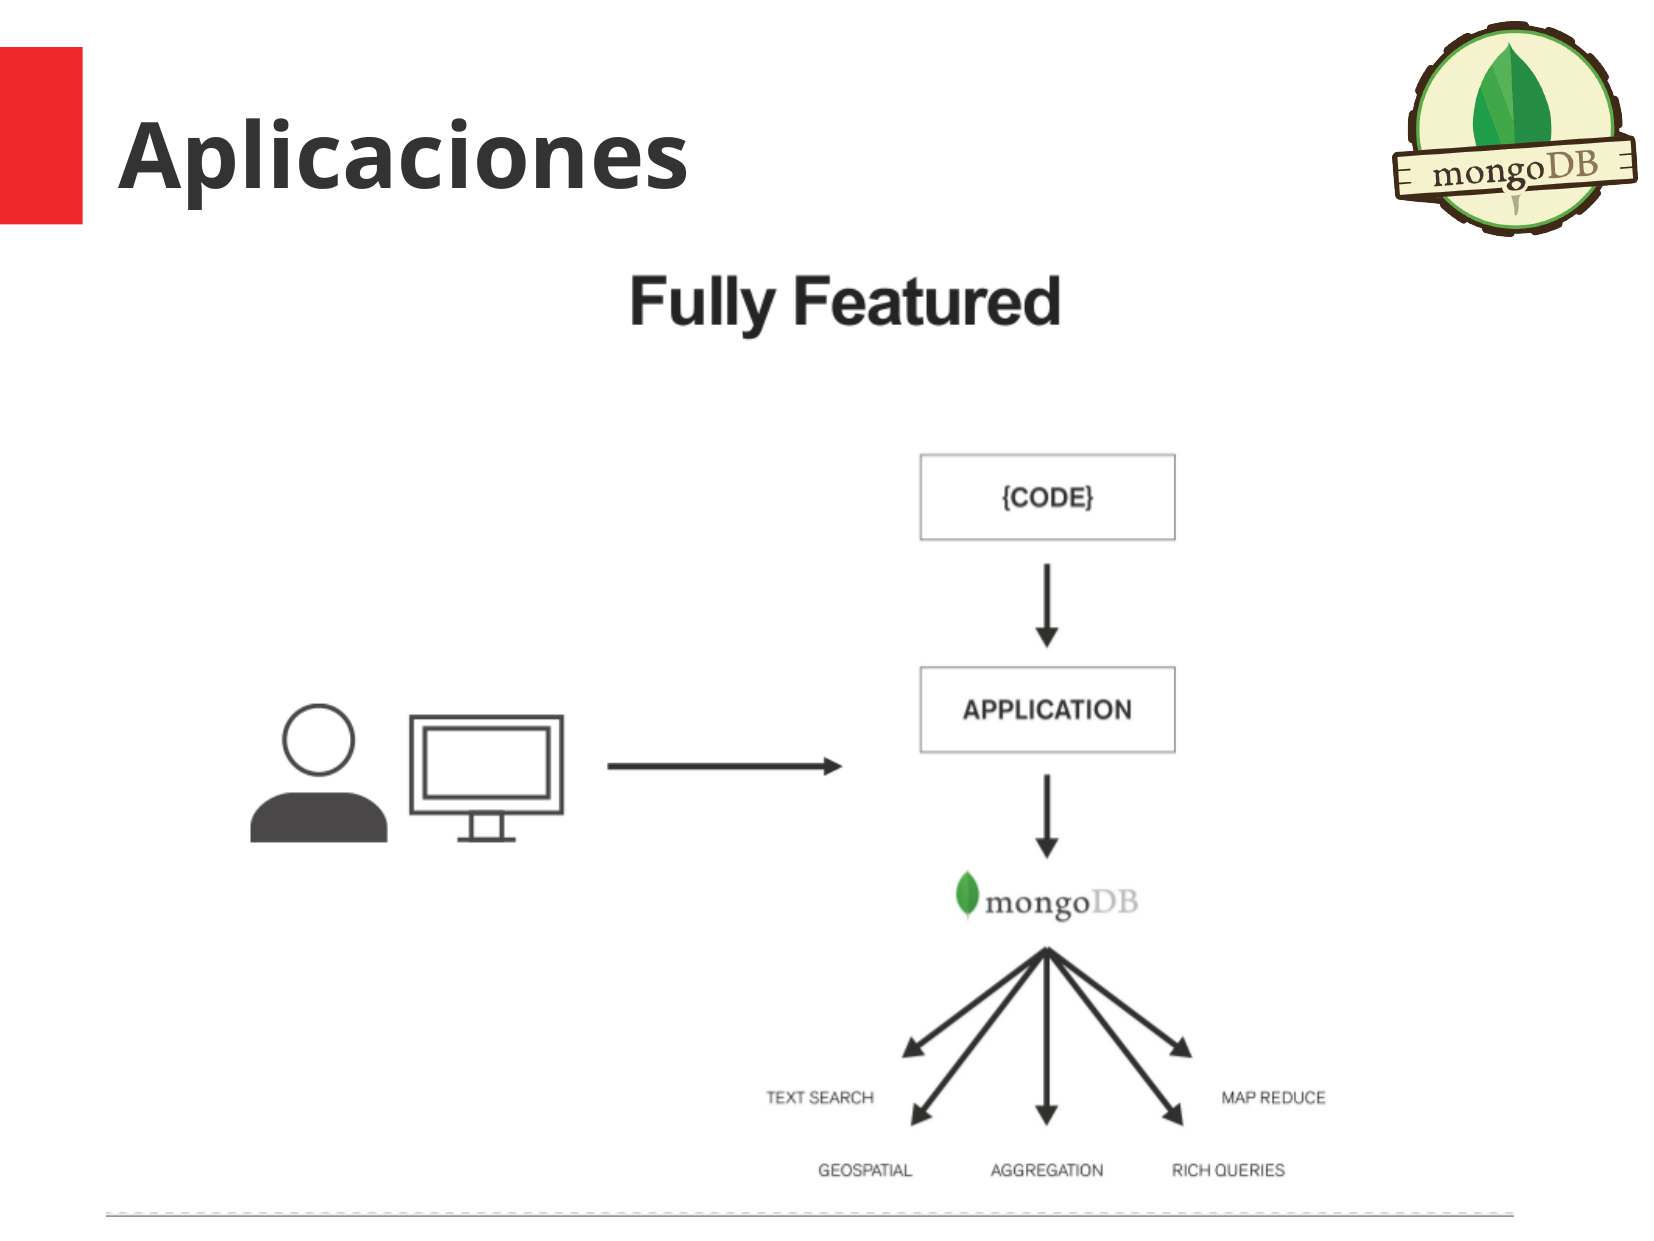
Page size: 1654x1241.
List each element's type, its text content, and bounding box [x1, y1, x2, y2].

title Aplicaciones [118, 49, 1571, 257]
picture [1392, 21, 1638, 237]
picture [106, 247, 1514, 1217]
